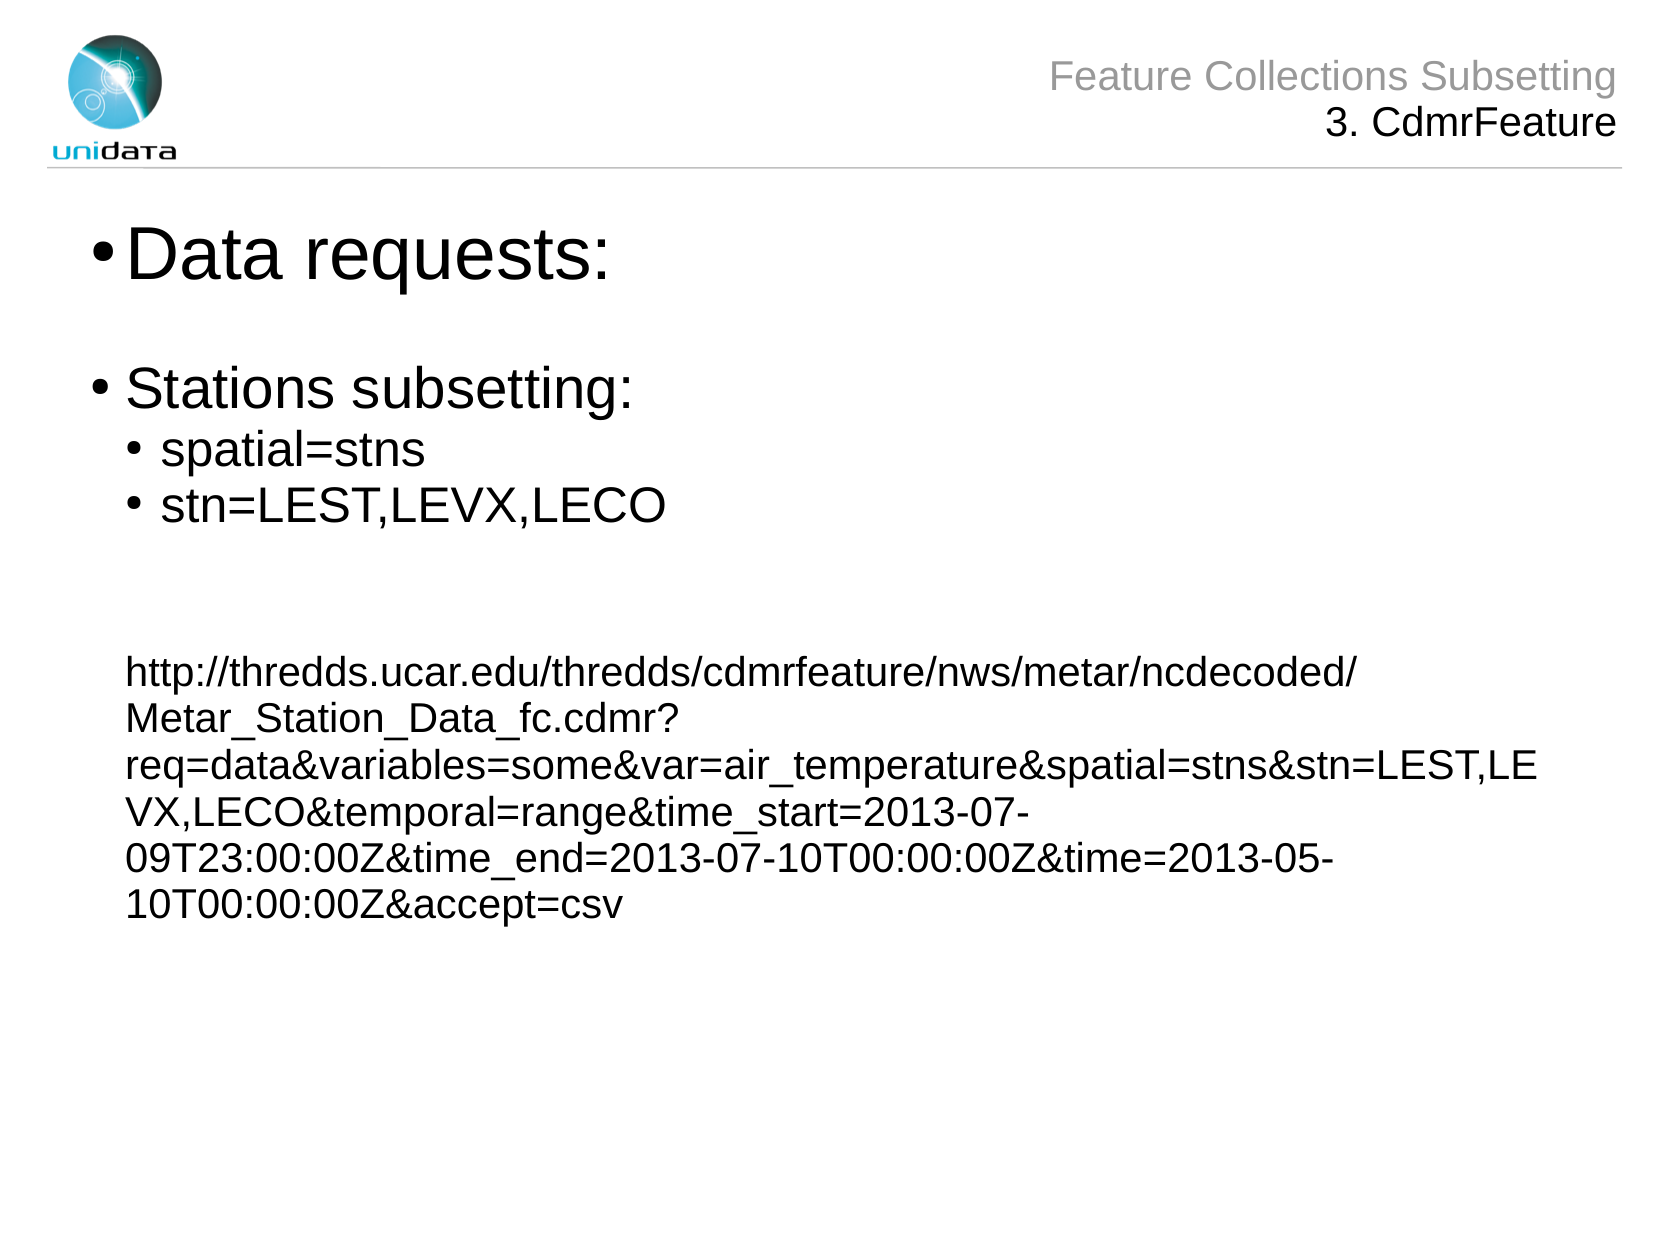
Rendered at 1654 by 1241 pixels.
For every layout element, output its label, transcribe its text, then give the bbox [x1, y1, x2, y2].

text_box Data requests: Stations subsetting: spatial=stns stn=LEST,LEVX,LECO http://thredds.ucar.edu/thredds/cdmrfeature/nws/metar/ncdecoded/Metar_Station_Data_fc.cdmr?req=data&variables=some&var=air_temperature&spatial=stns&stn=LEST,LEVX,LECO&temporal=range&time_start=2013-07-09T23:00:00Z&time_end=2013-07-10T00:00:00Z&time=2013-05-10T00:00:00Z&accept=csv [75, 204, 1576, 1090]
picture [41, 23, 187, 174]
text_box Feature Collections Subsetting 3. CdmrFeature [980, 41, 1618, 158]
